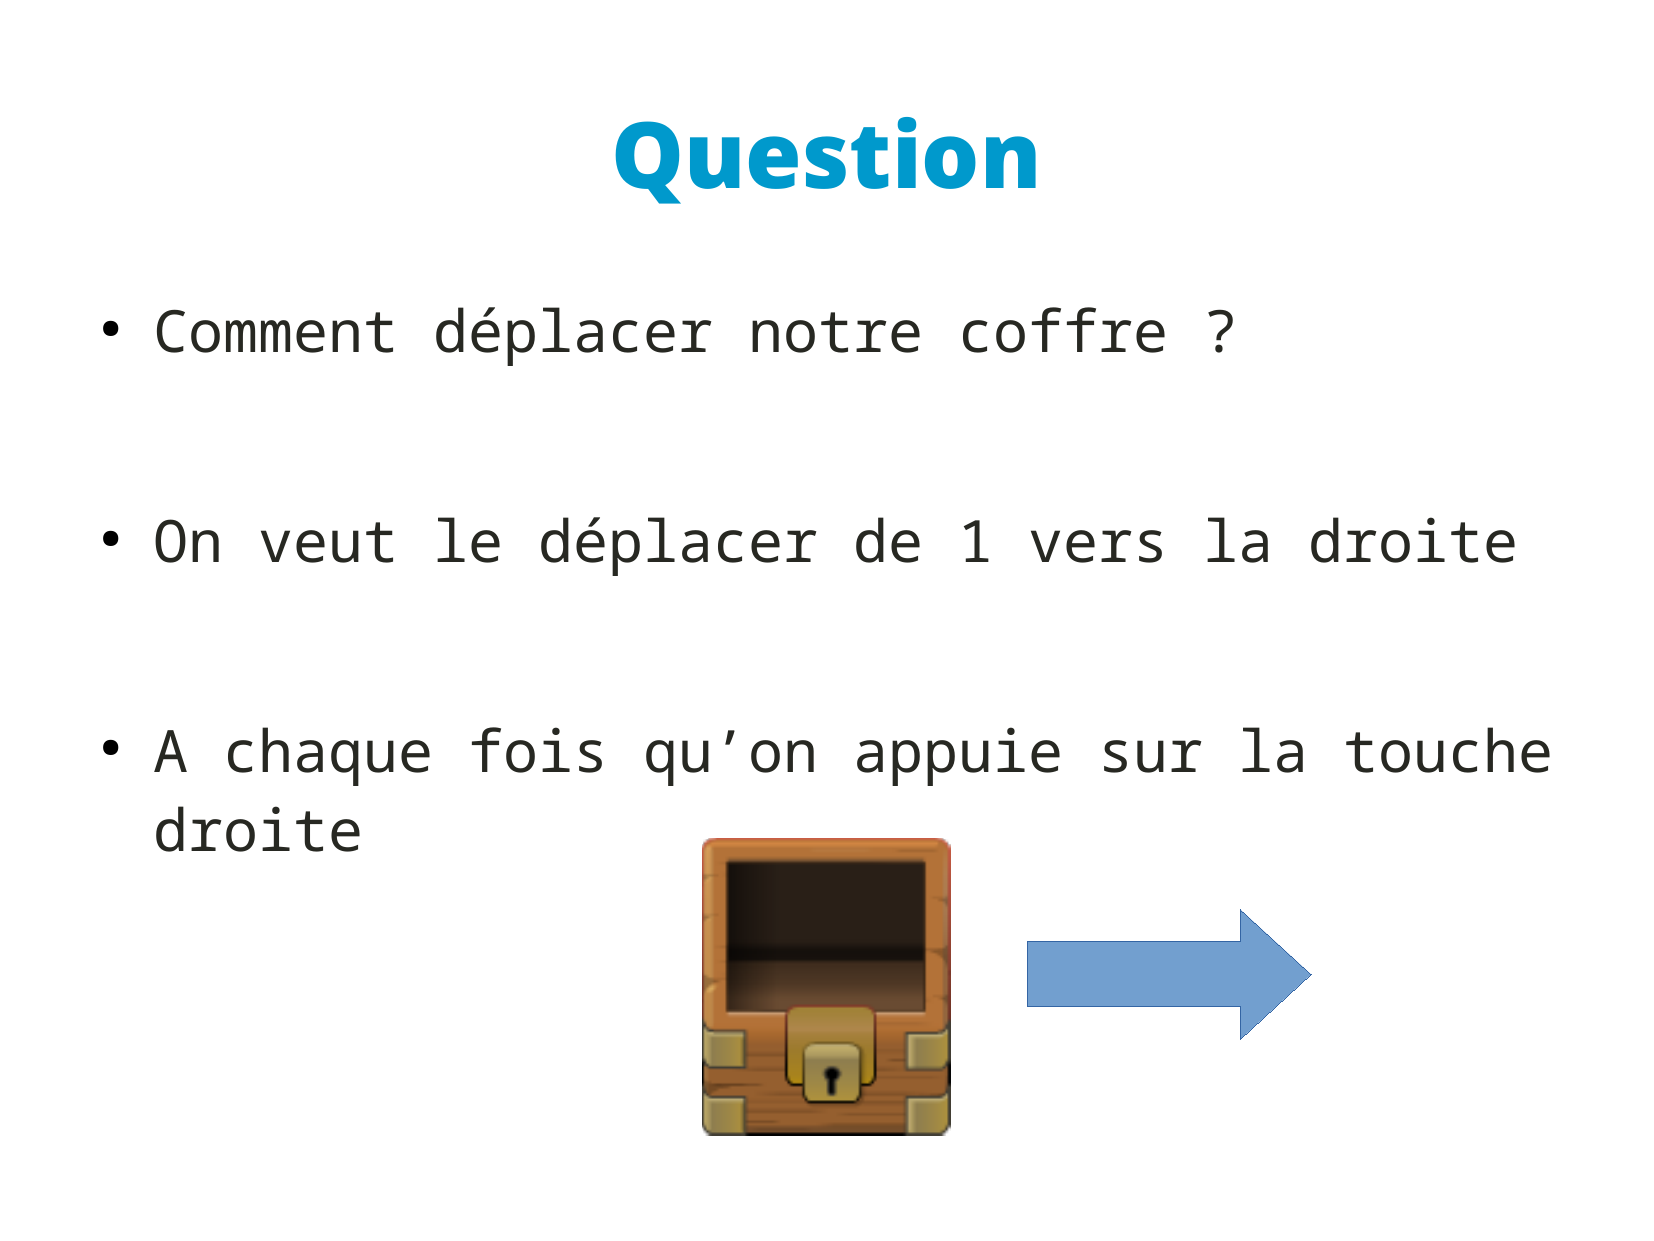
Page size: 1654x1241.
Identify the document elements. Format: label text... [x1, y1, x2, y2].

title Question [82, 49, 1571, 257]
picture [702, 838, 951, 1136]
list Comment déplacer notre coffre ? On veut le déplacer de 1 vers la droite A chaque fois qu’on appuie sur la touche droite [82, 290, 1571, 1010]
text_box [1027, 909, 1312, 1040]
